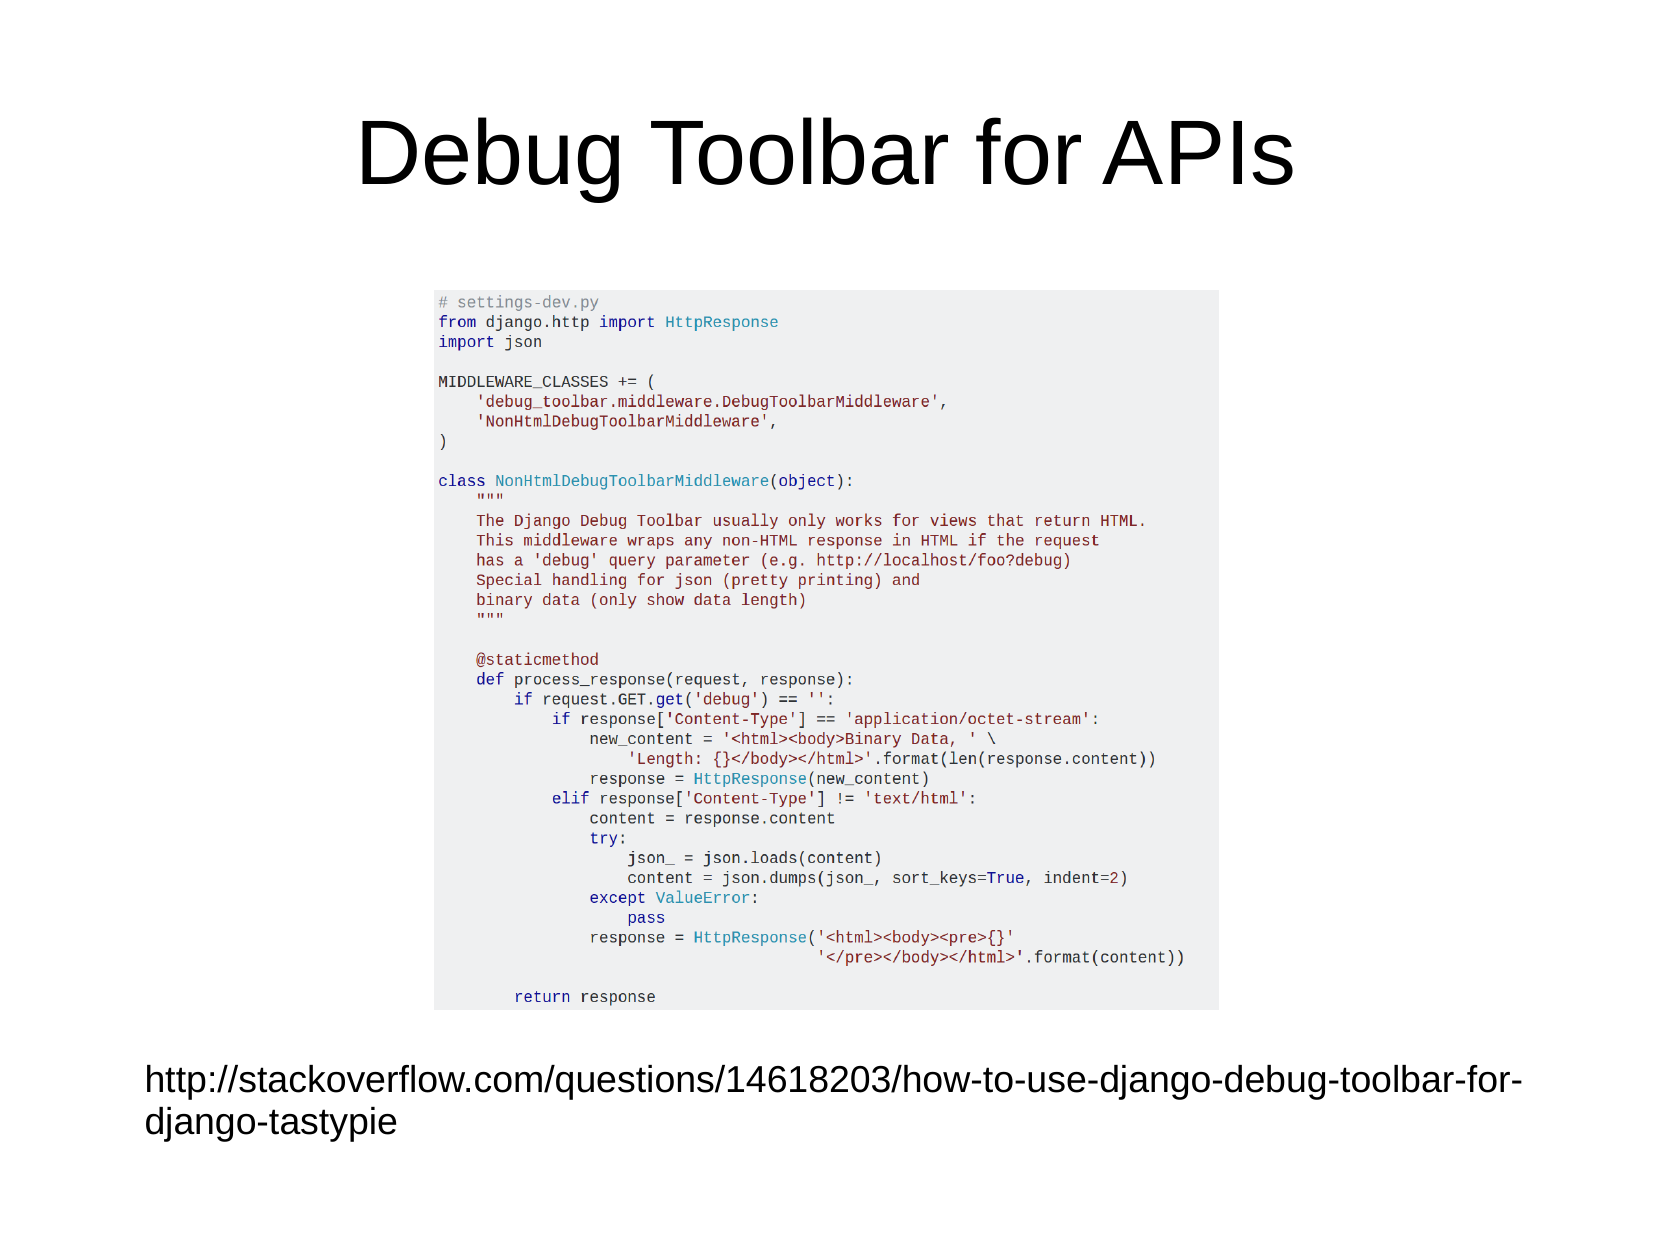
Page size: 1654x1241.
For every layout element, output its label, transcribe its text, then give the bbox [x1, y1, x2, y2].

picture [434, 290, 1219, 1010]
title Debug Toolbar for APIs [82, 49, 1571, 257]
text_box http://stackoverflow.com/questions/14618203/how-to-use-django-debug-toolbar-for-django-tastypie [129, 1051, 1583, 1150]
